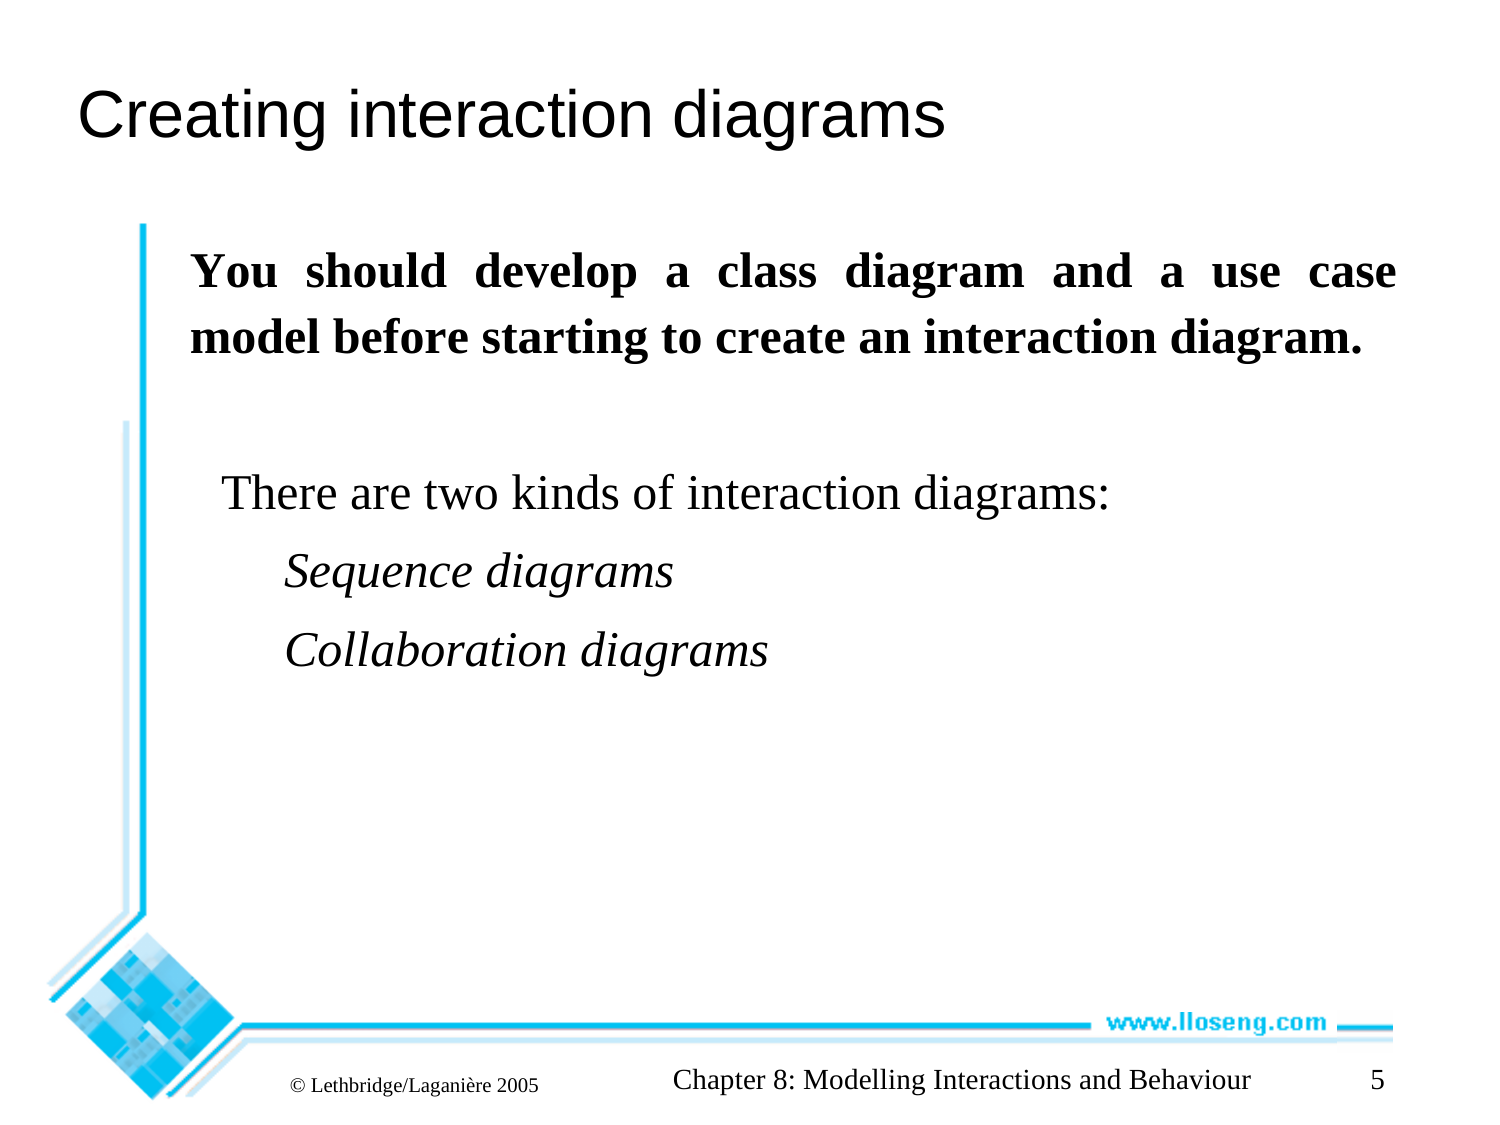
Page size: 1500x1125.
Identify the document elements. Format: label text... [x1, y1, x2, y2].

text_box Chapter 8: Modelling Interactions and Behaviour [624, 1050, 1300, 1125]
title Creating interaction diagrams [62, 37, 1413, 188]
text_box <number> [1325, 1050, 1401, 1125]
text_box © Lethbridge/Laganière 2005 [275, 1062, 601, 1125]
picture [35, 212, 1393, 1102]
list You should develop a class diagram and a use case model before starting to create an interaction diagram. There are two kinds of interaction diagrams: Sequence diagrams Collaboration diagrams [174, 224, 1413, 1013]
